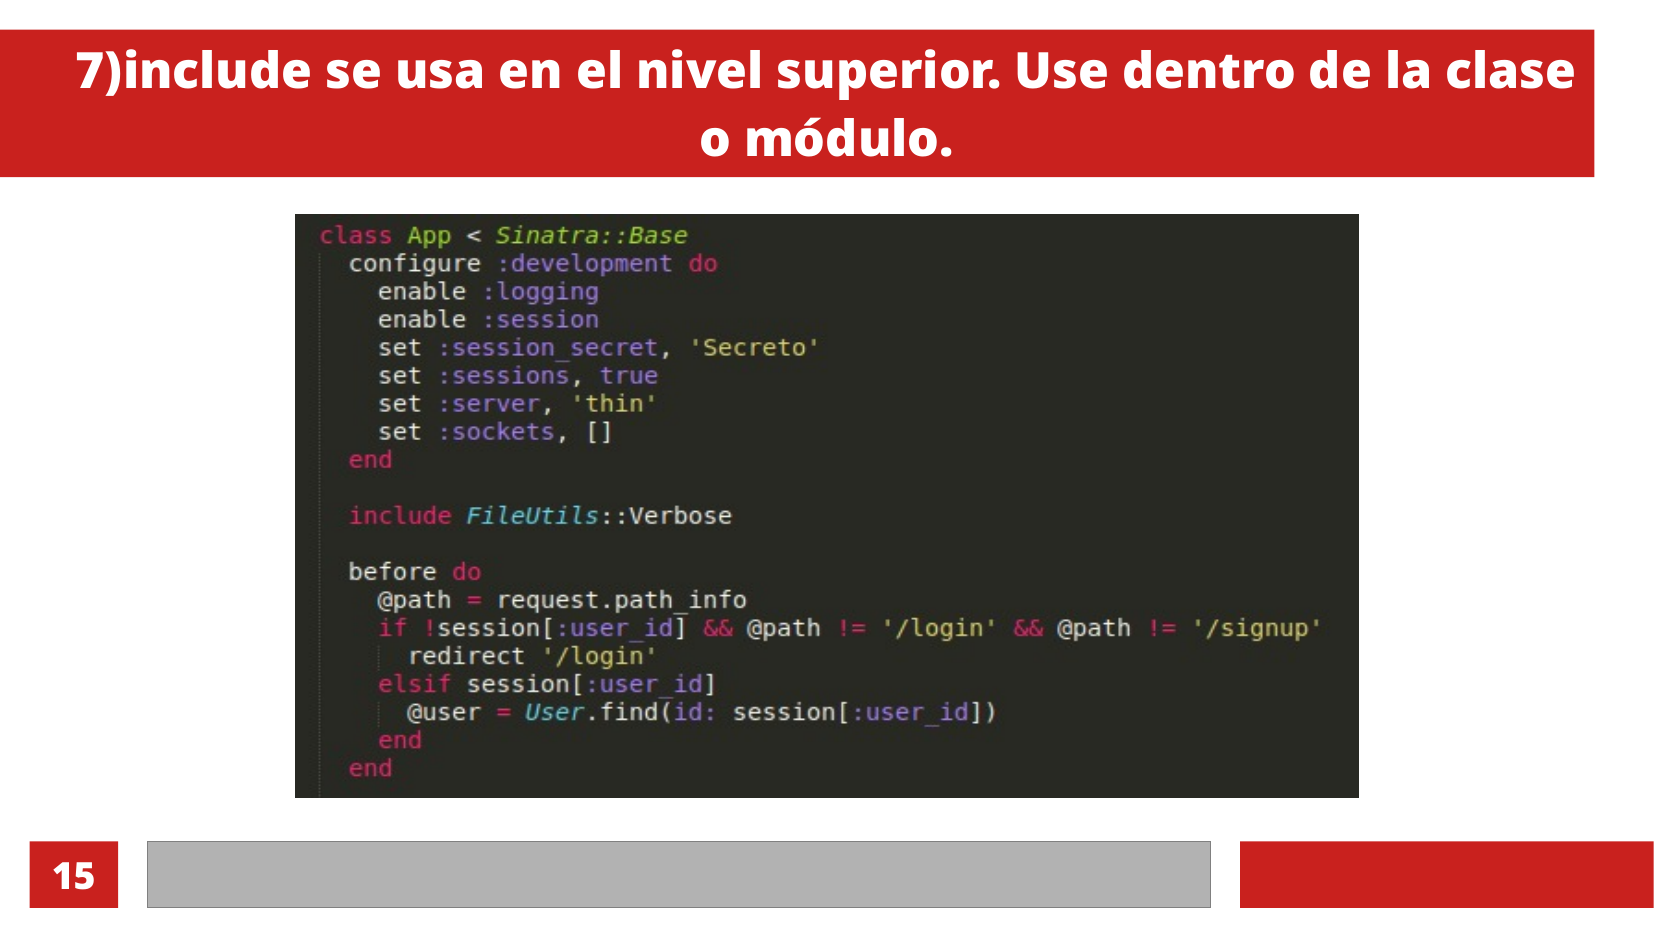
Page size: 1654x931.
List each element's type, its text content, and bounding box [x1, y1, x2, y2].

picture [295, 214, 1359, 798]
title 7)include se usa en el nivel superior. Use dentro de la clase o módulo. [59, 44, 1595, 163]
